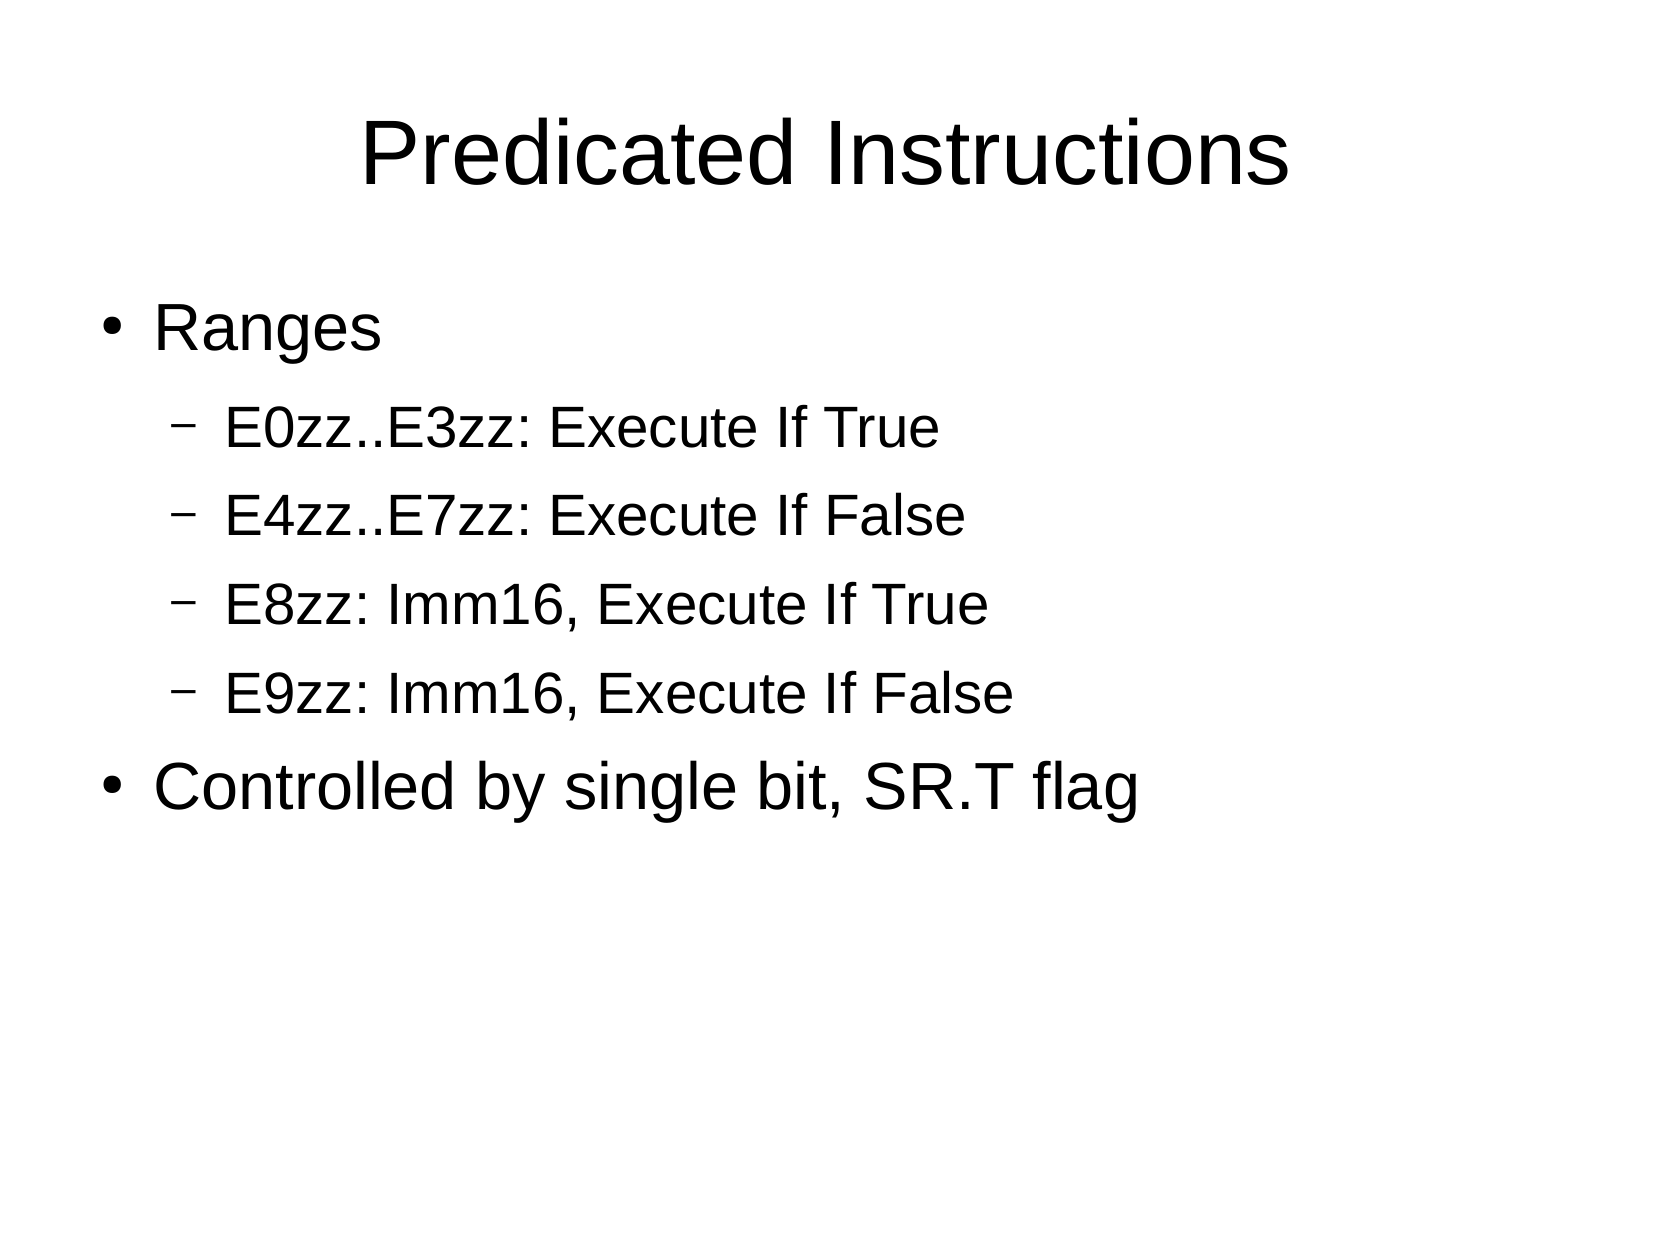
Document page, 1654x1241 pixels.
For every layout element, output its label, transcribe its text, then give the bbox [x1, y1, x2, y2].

title Predicated Instructions [82, 49, 1571, 257]
list Ranges E0zz..E3zz: Execute If True E4zz..E7zz: Execute If False E8zz: Imm16, Execute If True E9zz: Imm16, Execute If False Controlled by single bit, SR.T flag [82, 290, 1571, 1109]
